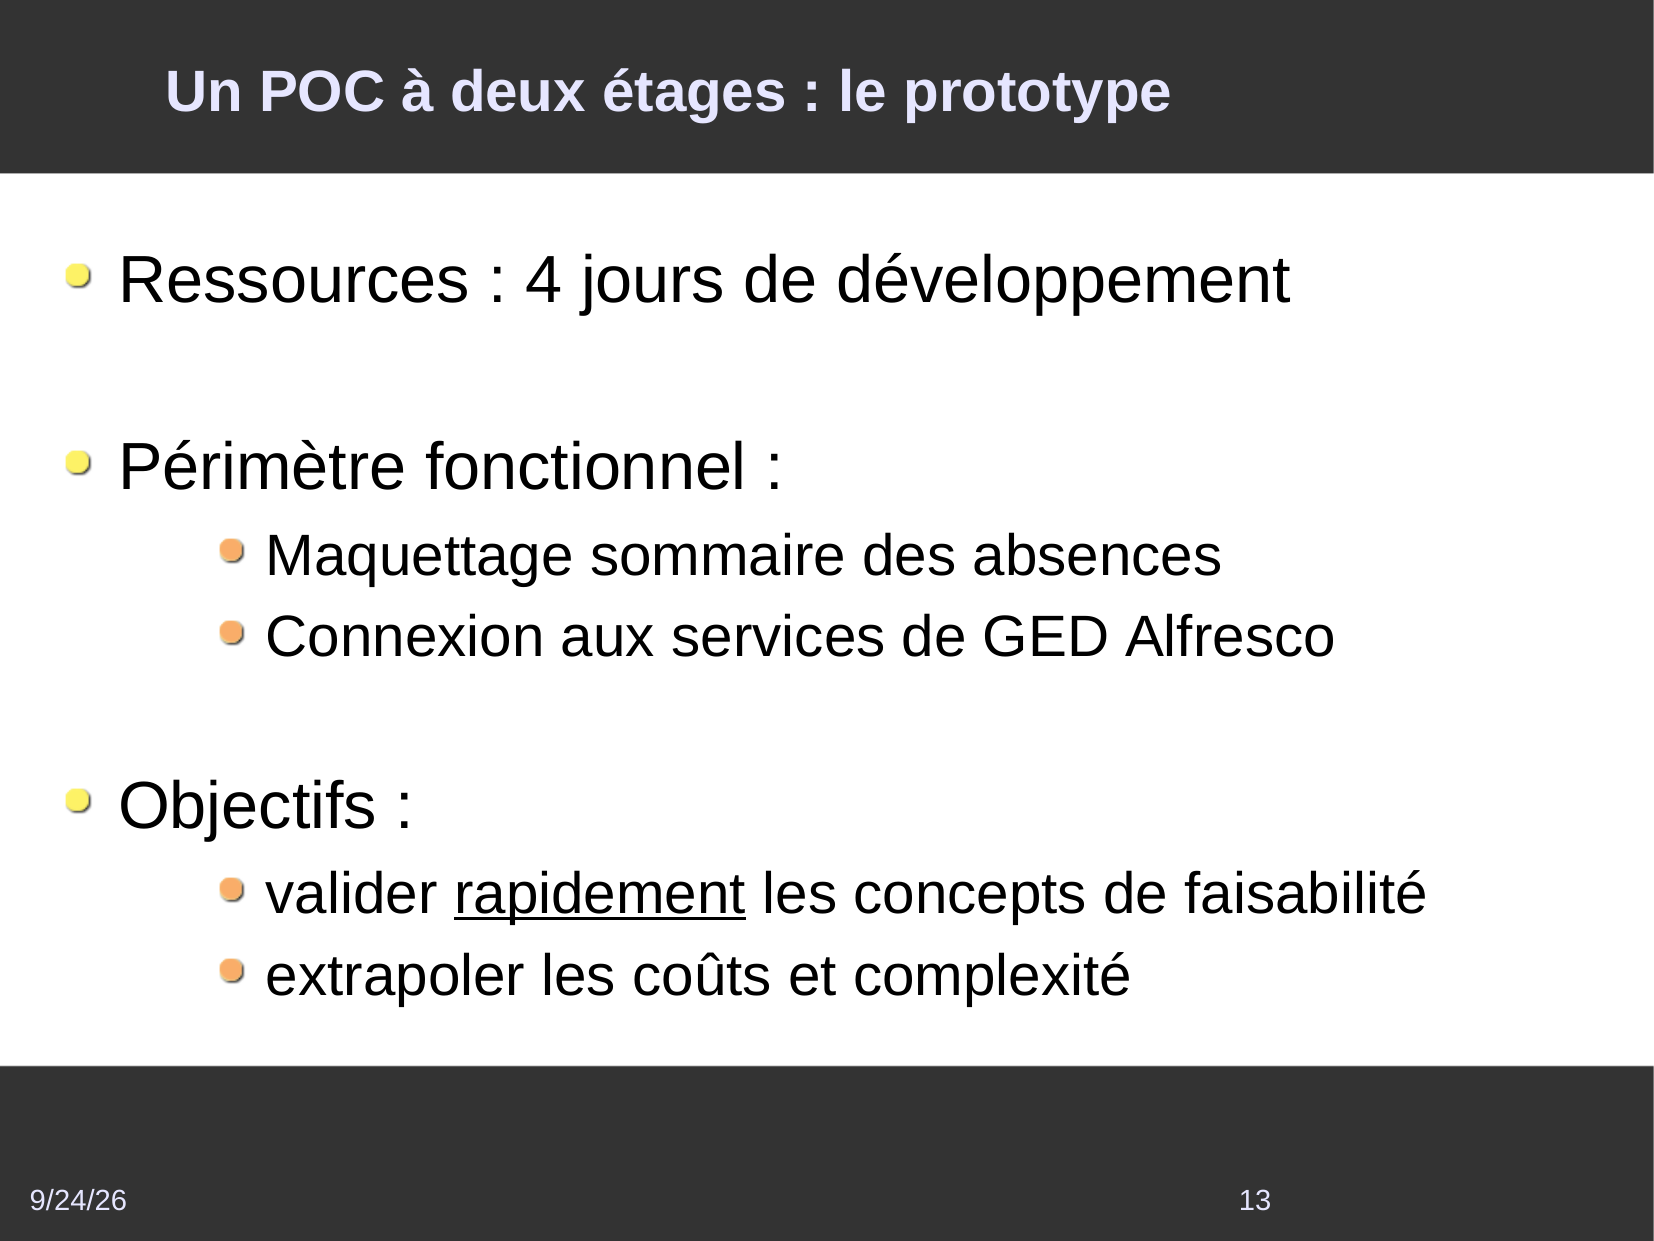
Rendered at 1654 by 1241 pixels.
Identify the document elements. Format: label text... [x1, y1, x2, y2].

text_box [1238, 1181, 1625, 1241]
list Ressources : 4 jours de développement Périmètre fonctionnel : Maquettage sommaire des absences Connexion aux services de GED Alfresco Objectifs : valider rapidement les concepts de faisabilité extrapoler les coûts et complexité [29, 236, 1506, 1014]
text_box [29, 1181, 566, 1241]
title Un POC à deux étages : le prototype [165, 0, 1642, 178]
